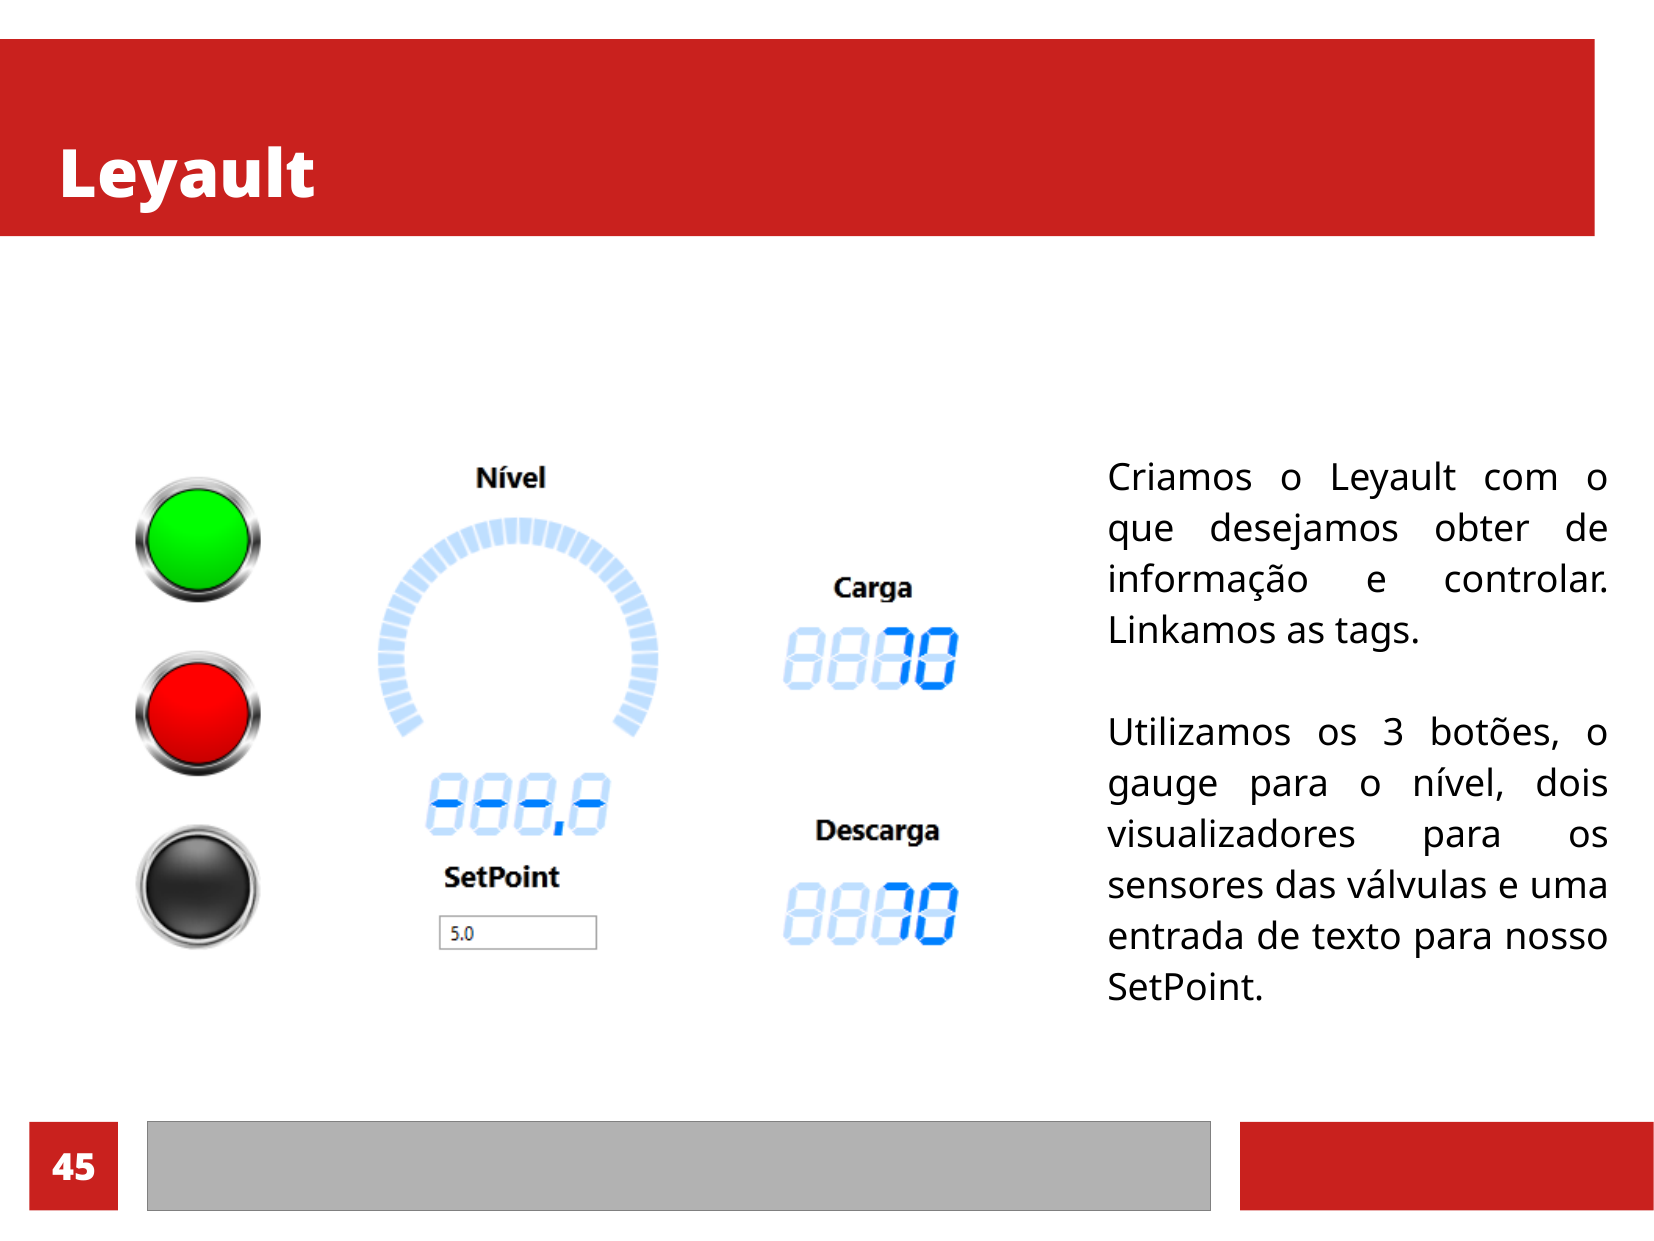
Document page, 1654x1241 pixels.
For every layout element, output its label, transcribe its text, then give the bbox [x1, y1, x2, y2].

picture [92, 413, 1034, 1008]
text_box Criamos o Leyault com o que desejamos obter de informação e controlar. Linkamos as tags. Utilizamos os 3 botões, o gauge para o nível, dois visualizadores para os sensores das válvulas e uma entrada de texto para nosso SetPoint. [1092, 442, 1625, 884]
title Leyault [58, 58, 1595, 217]
